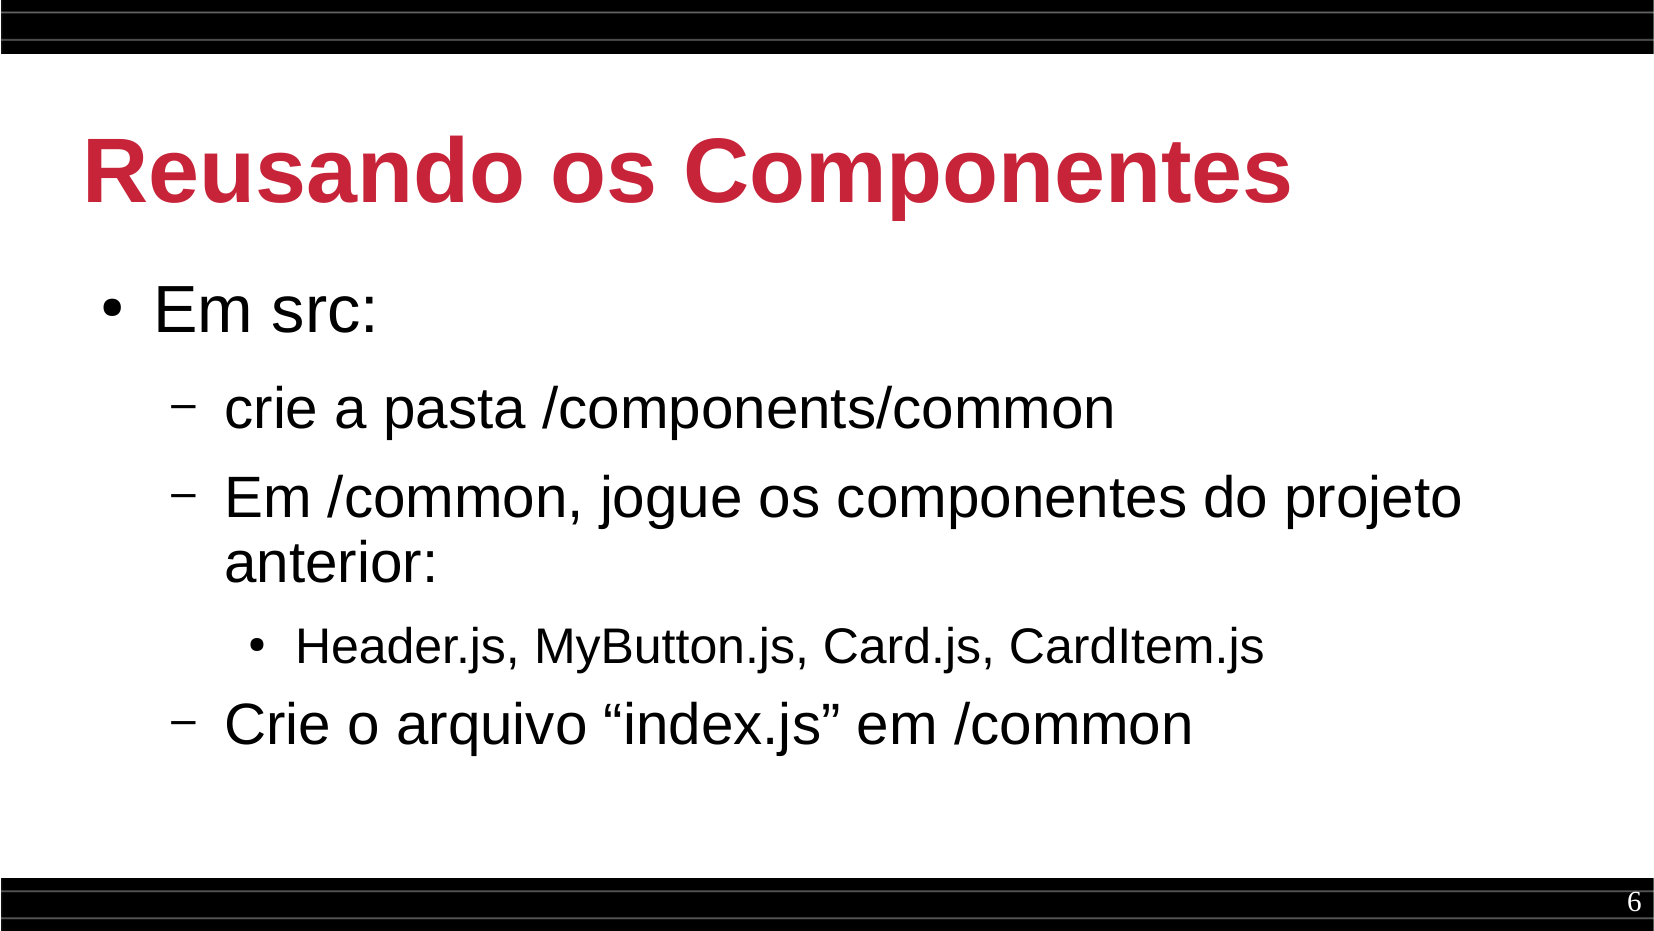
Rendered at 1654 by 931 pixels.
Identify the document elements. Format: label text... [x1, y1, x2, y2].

picture [1, 0, 1654, 54]
title Reusando os Componentes [82, 92, 1571, 249]
picture [1, 878, 1654, 931]
list Em src: crie a pasta /components/common Em /common, jogue os componentes do projeto anterior: Header.js, MyButton.js, Card.js, CardItem.js Crie o arquivo “index.js” em /common [82, 271, 1571, 758]
